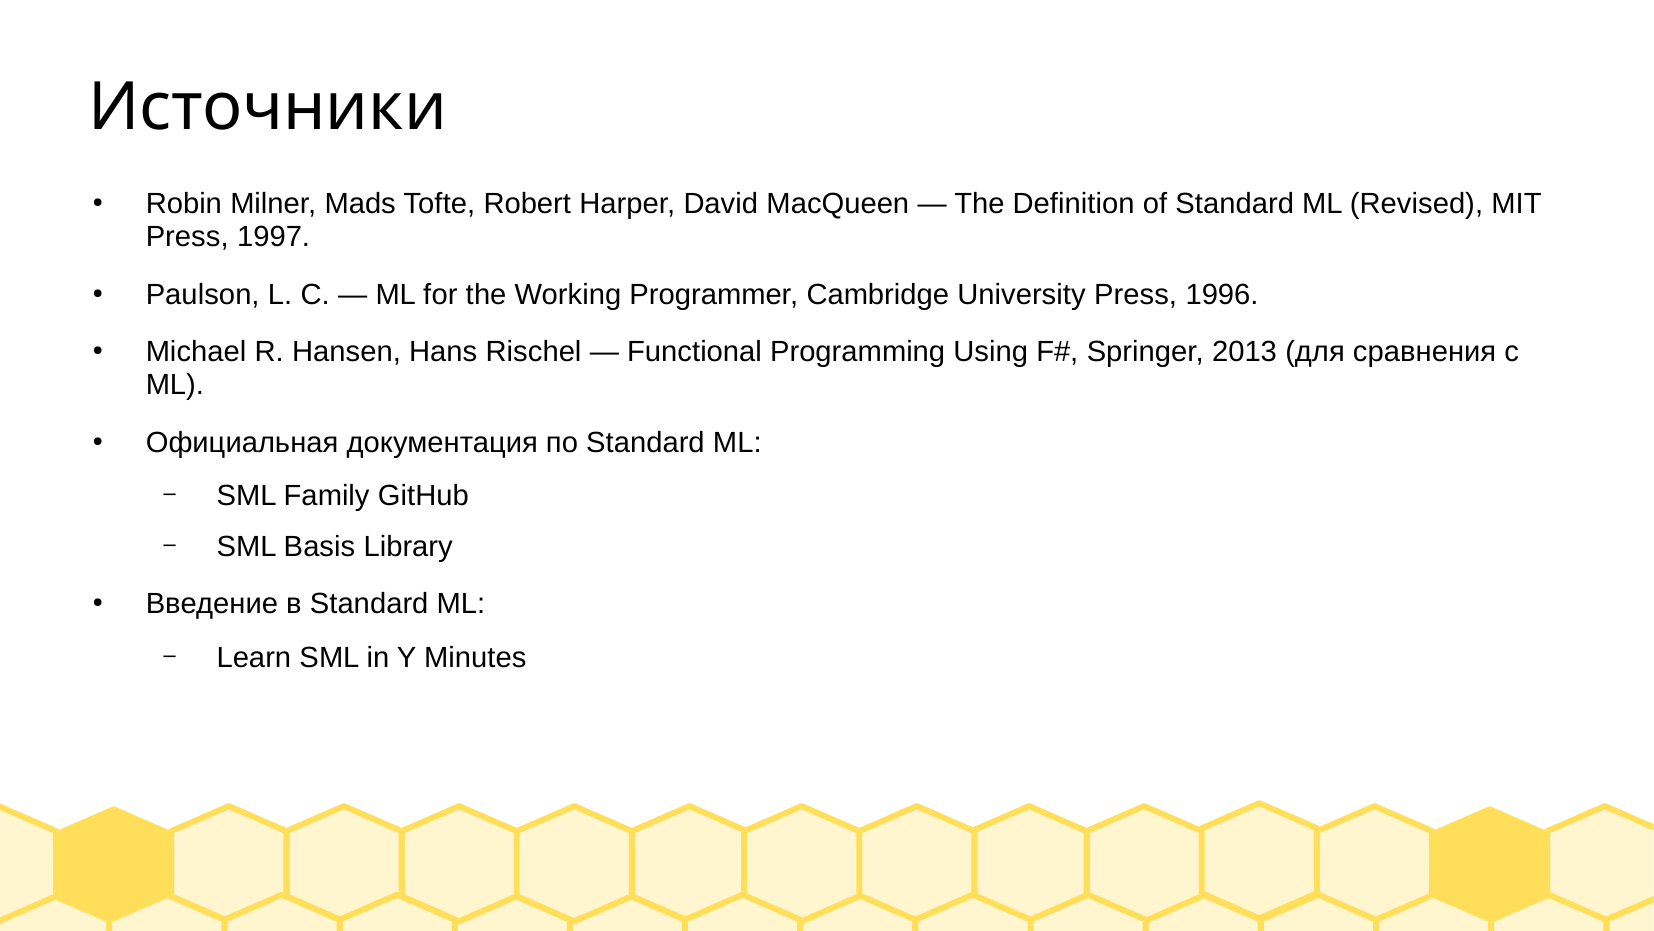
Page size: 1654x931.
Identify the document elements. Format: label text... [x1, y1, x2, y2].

title Источники [88, 29, 1565, 178]
list Robin Milner, Mads Tofte, Robert Harper, David MacQueen — The Definition of Standard ML (Revised), MIT Press, 1997. Paulson, L. C. — ML for the Working Programmer, Cambridge University Press, 1996. Michael R. Hansen, Hans Rischel — Functional Programming Using F#, Springer, 2013 (для сравнения с ML). Официальная документация по Standard ML: SML Family GitHub SML Basis Library Введение в Standard ML: Learn SML in Y Minutes [75, 187, 1552, 719]
